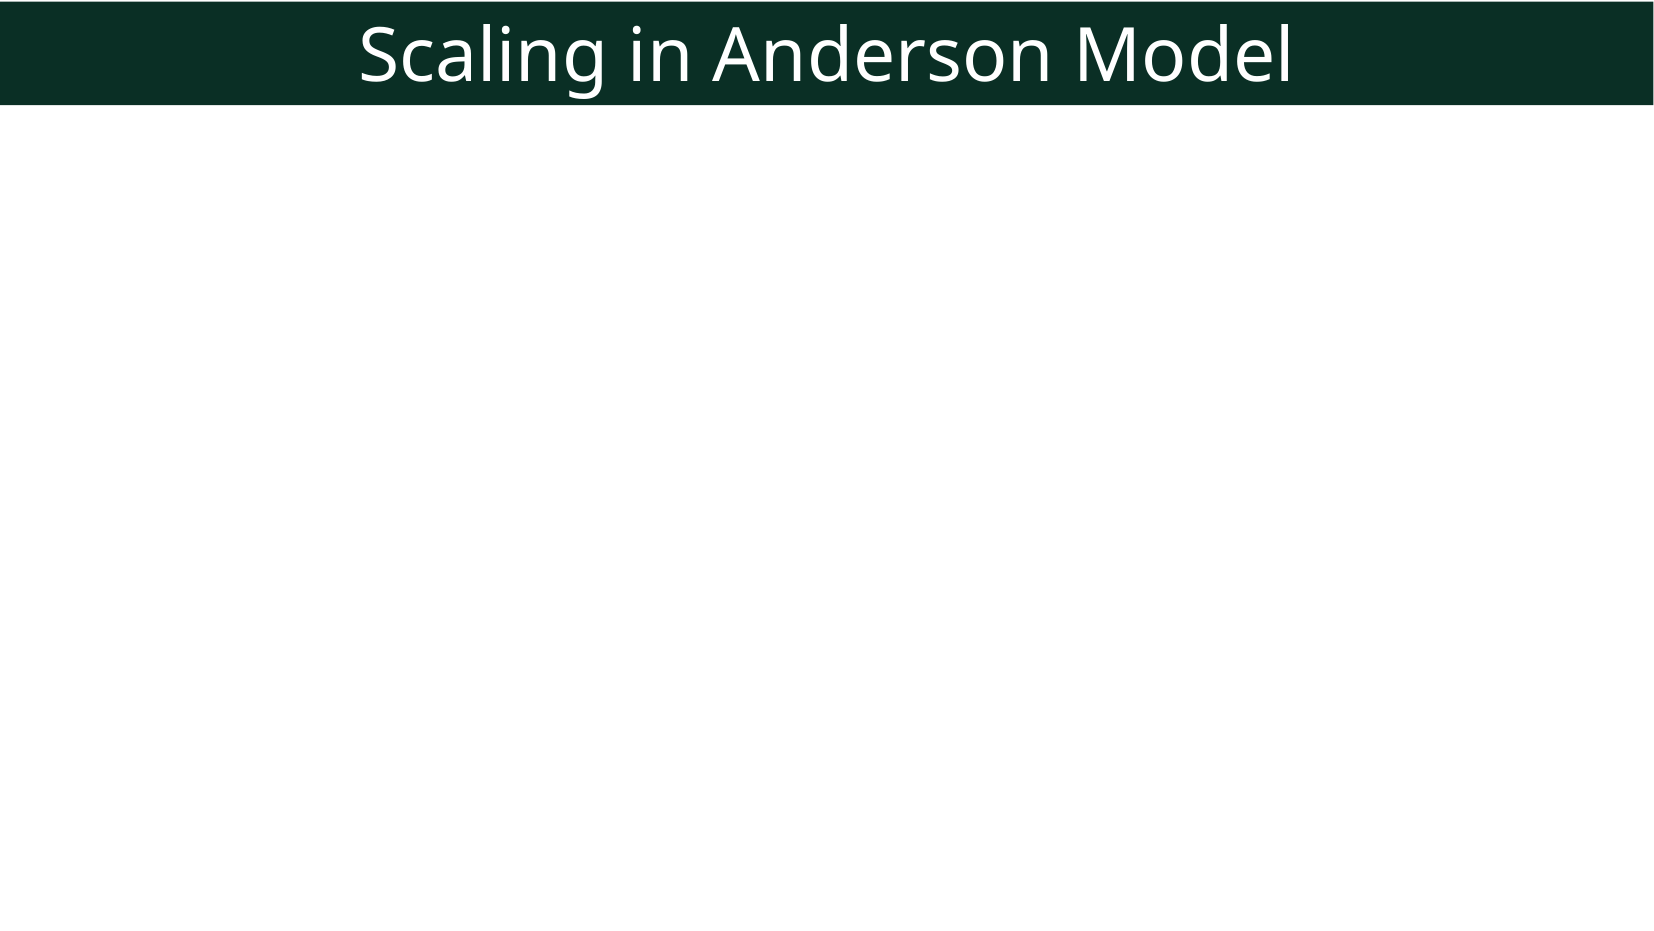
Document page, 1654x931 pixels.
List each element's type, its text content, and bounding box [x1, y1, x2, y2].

title Scaling in Anderson Model [0, 1, 1654, 106]
